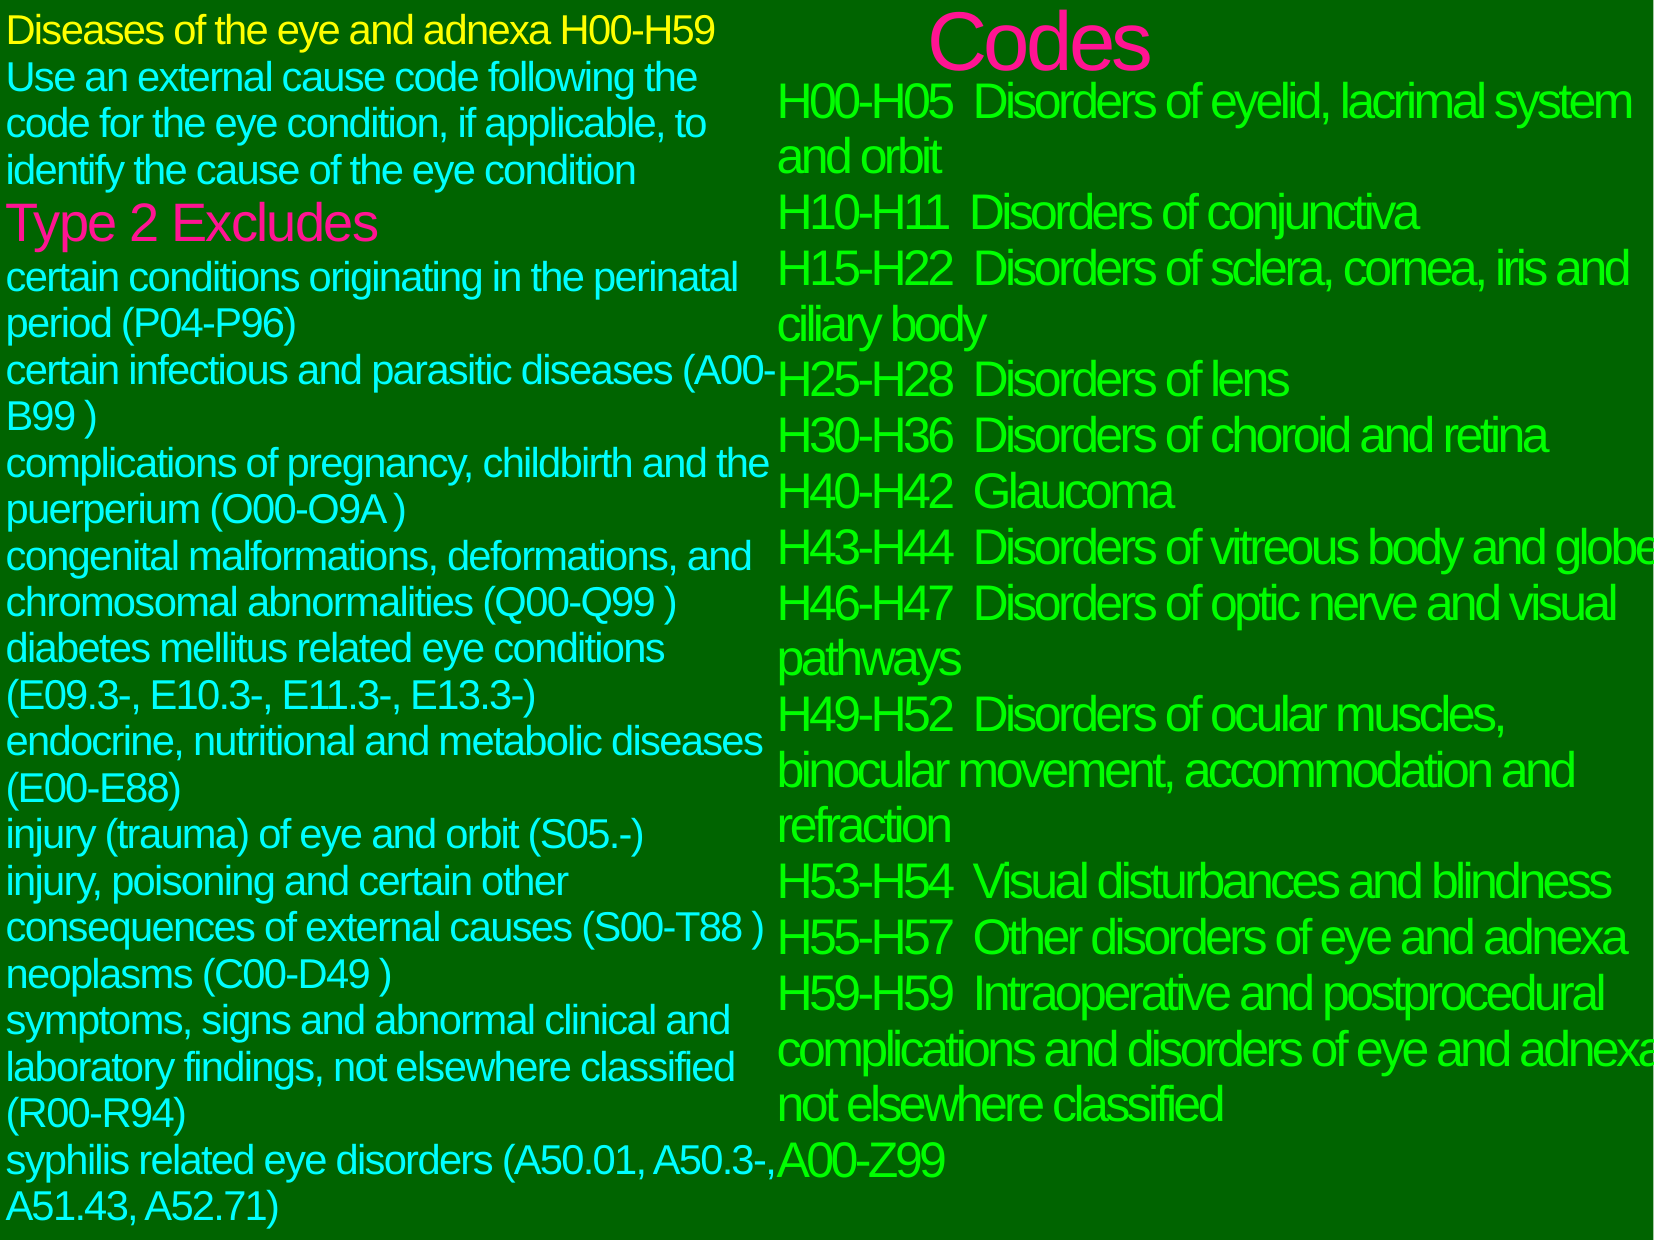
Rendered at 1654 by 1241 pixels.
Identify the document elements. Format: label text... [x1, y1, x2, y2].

text_box Diseases of the eye and adnexa H00-H59 Use an external cause code following the code for the eye condition, if applicable, to identify the cause of the eye condition Type 2 Excludes certain conditions originating in the perinatal period (P04-P96) certain infectious and parasitic diseases (A00-B99 ) complications of pregnancy, childbirth and the puerperium (O00-O9A ) congenital malformations, deformations, and chromosomal abnormalities (Q00-Q99 ) diabetes mellitus related eye conditions (E09.3-, E10.3-, E11.3-, E13.3-) endocrine, nutritional and metabolic diseases (E00-E88) injury (trauma) of eye and orbit (S05.-) injury, poisoning and certain other consequences of external causes (S00-T88 ) neoplasms (C00-D49 ) symptoms, signs and abnormal clinical and laboratory findings, not elsewhere classified (R00-R94) syphilis related eye disorders (A50.01, A50.3-, A51.43, A52.71) [0, 0, 792, 1237]
text_box H00-H05 Disorders of eyelid, lacrimal system and orbit H10-H11 Disorders of conjunctiva H15-H22 Disorders of sclera, cornea, iris and ciliary body H25-H28 Disorders of lens H30-H36 Disorders of choroid and retina H40-H42 Glaucoma H43-H44 Disorders of vitreous body and globe H46-H47 Disorders of optic nerve and visual pathways H49-H52 Disorders of ocular muscles, binocular movement, accommodation and refraction H53-H54 Visual disturbances and blindness H55-H57 Other disorders of eye and adnexa H59-H59 Intraoperative and postprocedural complications and disorders of eye and adnexa, not elsewhere classified A00-Z99 [761, 65, 1654, 1196]
text_box Codes [912, 0, 1447, 96]
